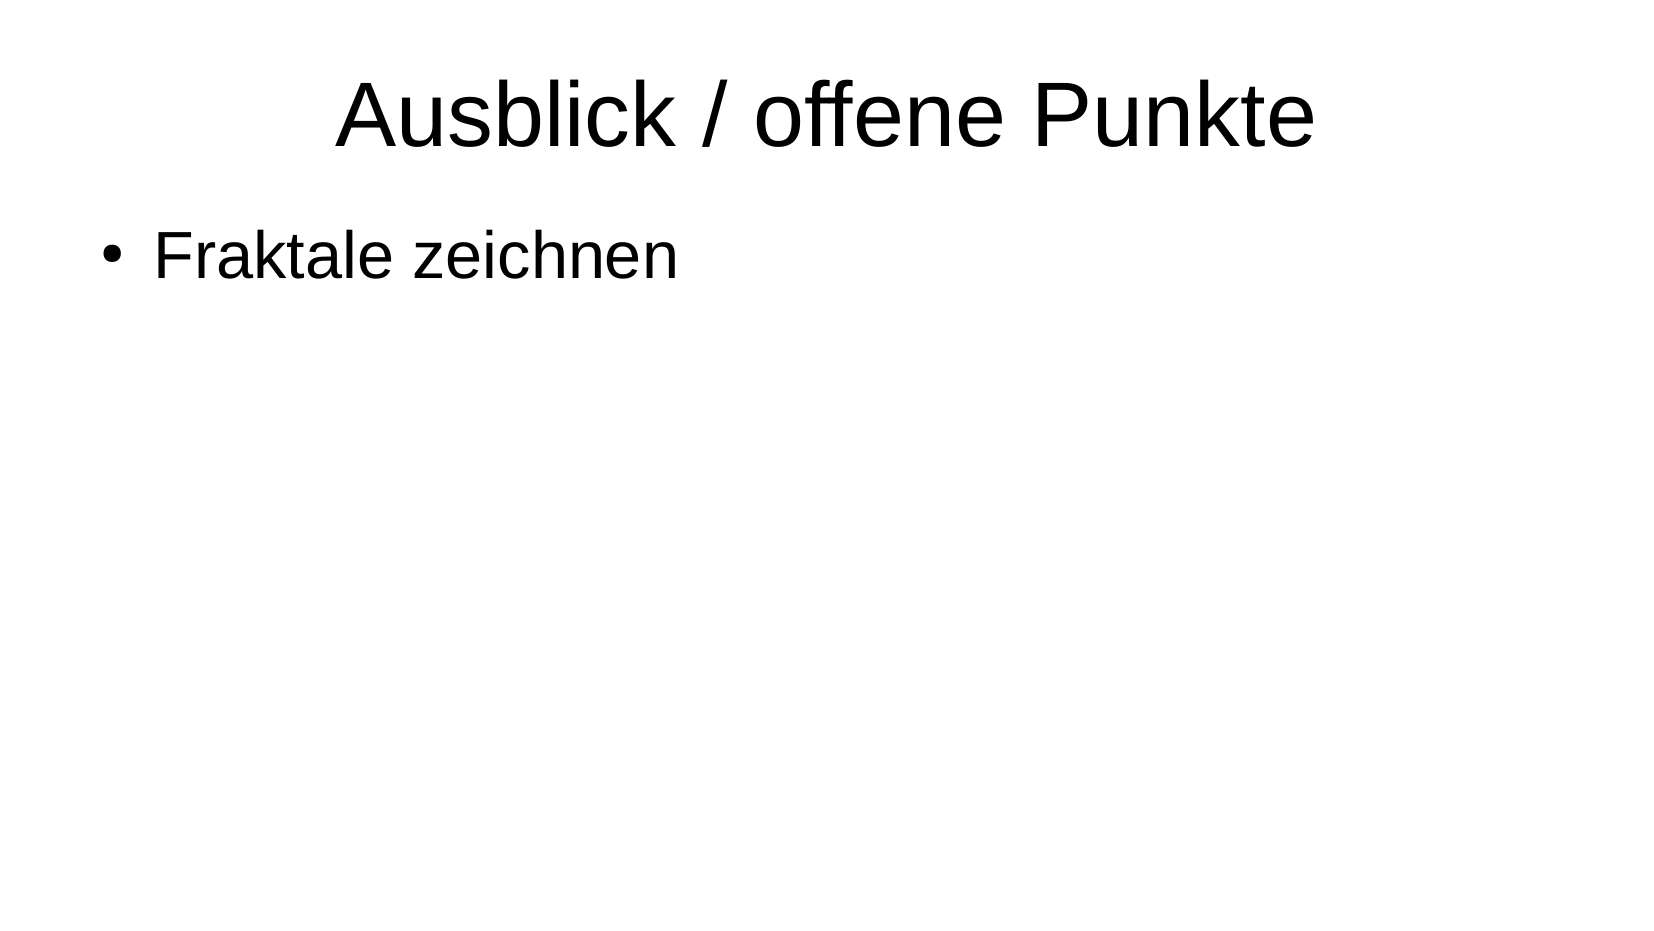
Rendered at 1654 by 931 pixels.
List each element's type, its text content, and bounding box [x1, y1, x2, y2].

title Ausblick / offene Punkte [82, 37, 1571, 193]
list Fraktale zeichnen [82, 217, 1571, 758]
